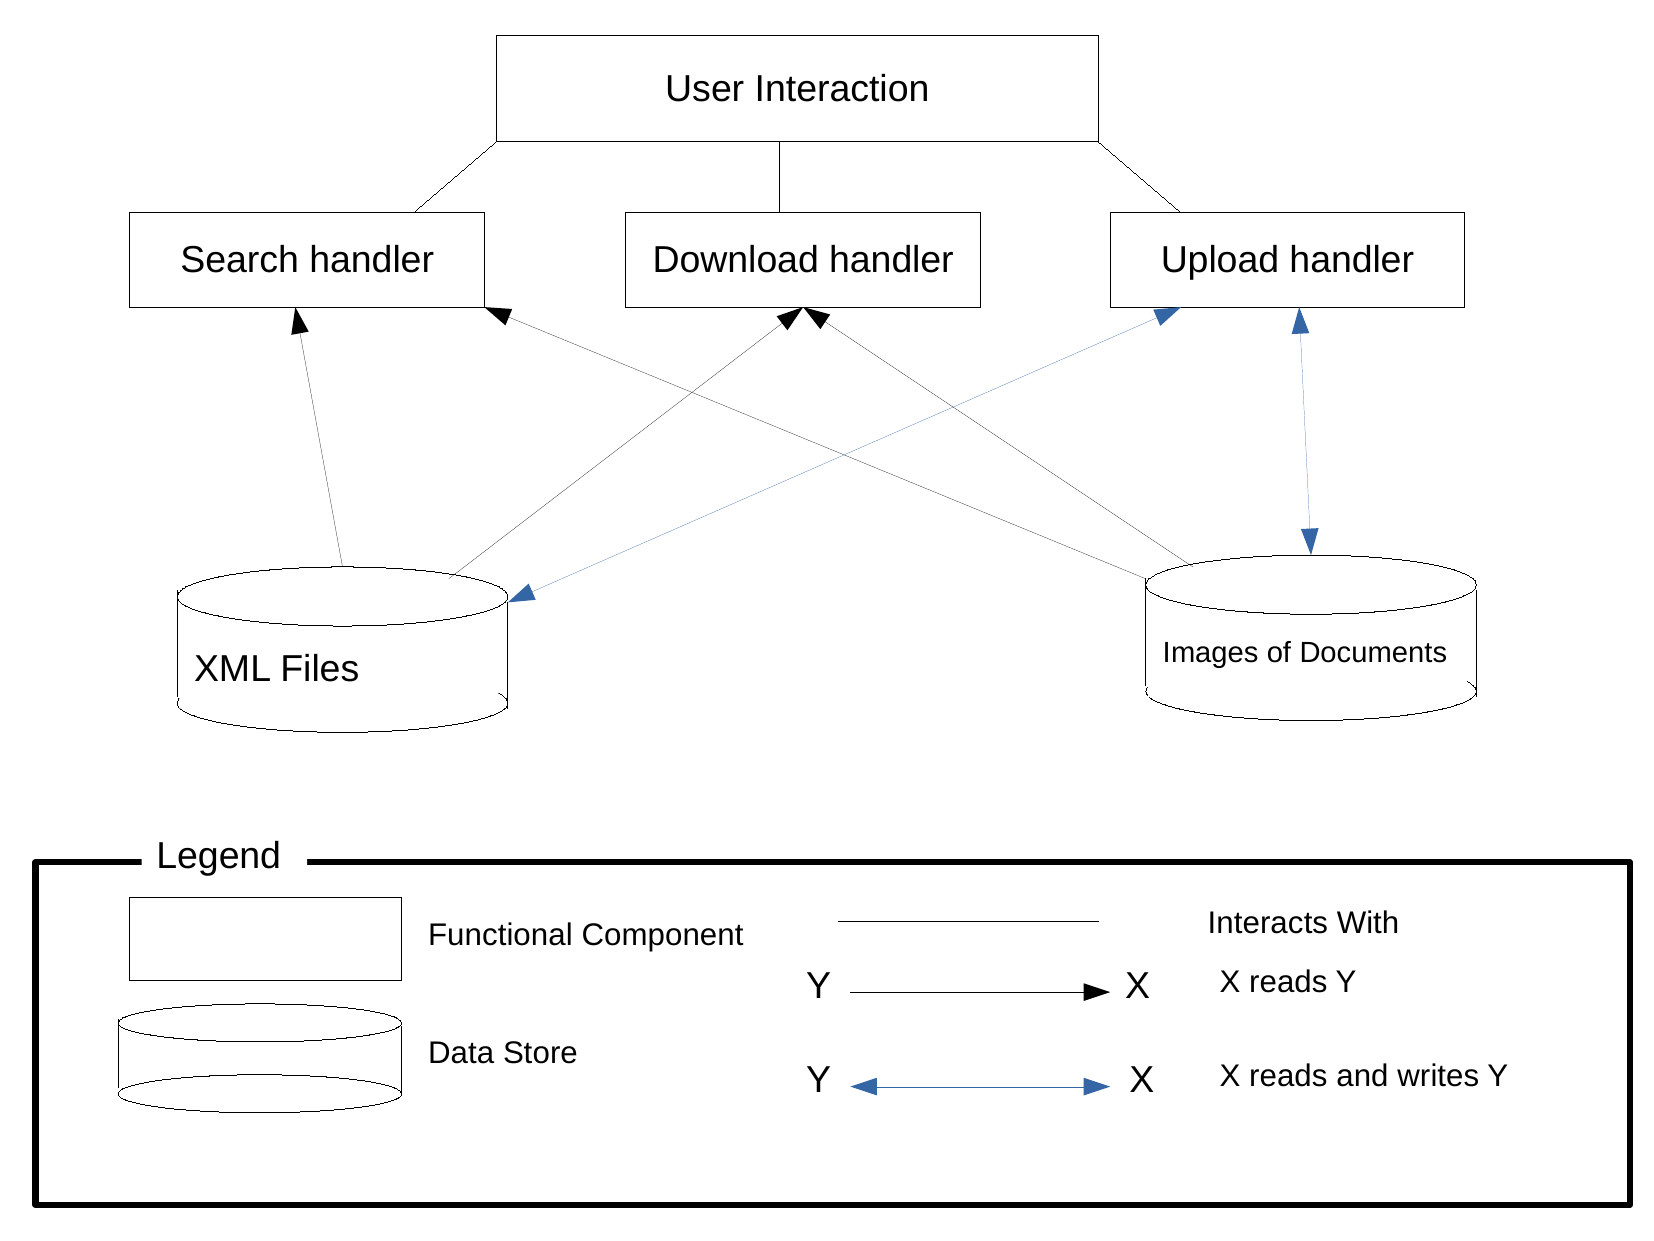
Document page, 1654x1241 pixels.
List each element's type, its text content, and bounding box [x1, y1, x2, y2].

text_box [35, 862, 1630, 1205]
text_box [180, 693, 508, 733]
text_box Download handler [625, 212, 981, 308]
text_box Search handler [129, 212, 485, 308]
text_box User Interaction [496, 35, 1099, 142]
text_box XML Files [179, 640, 499, 709]
text_box [1146, 555, 1477, 615]
text_box Images of Documents [1147, 628, 1467, 697]
text_box [178, 566, 508, 627]
text_box Upload handler [1110, 212, 1465, 308]
text_box Legend [141, 826, 308, 884]
text_box [1149, 681, 1477, 721]
